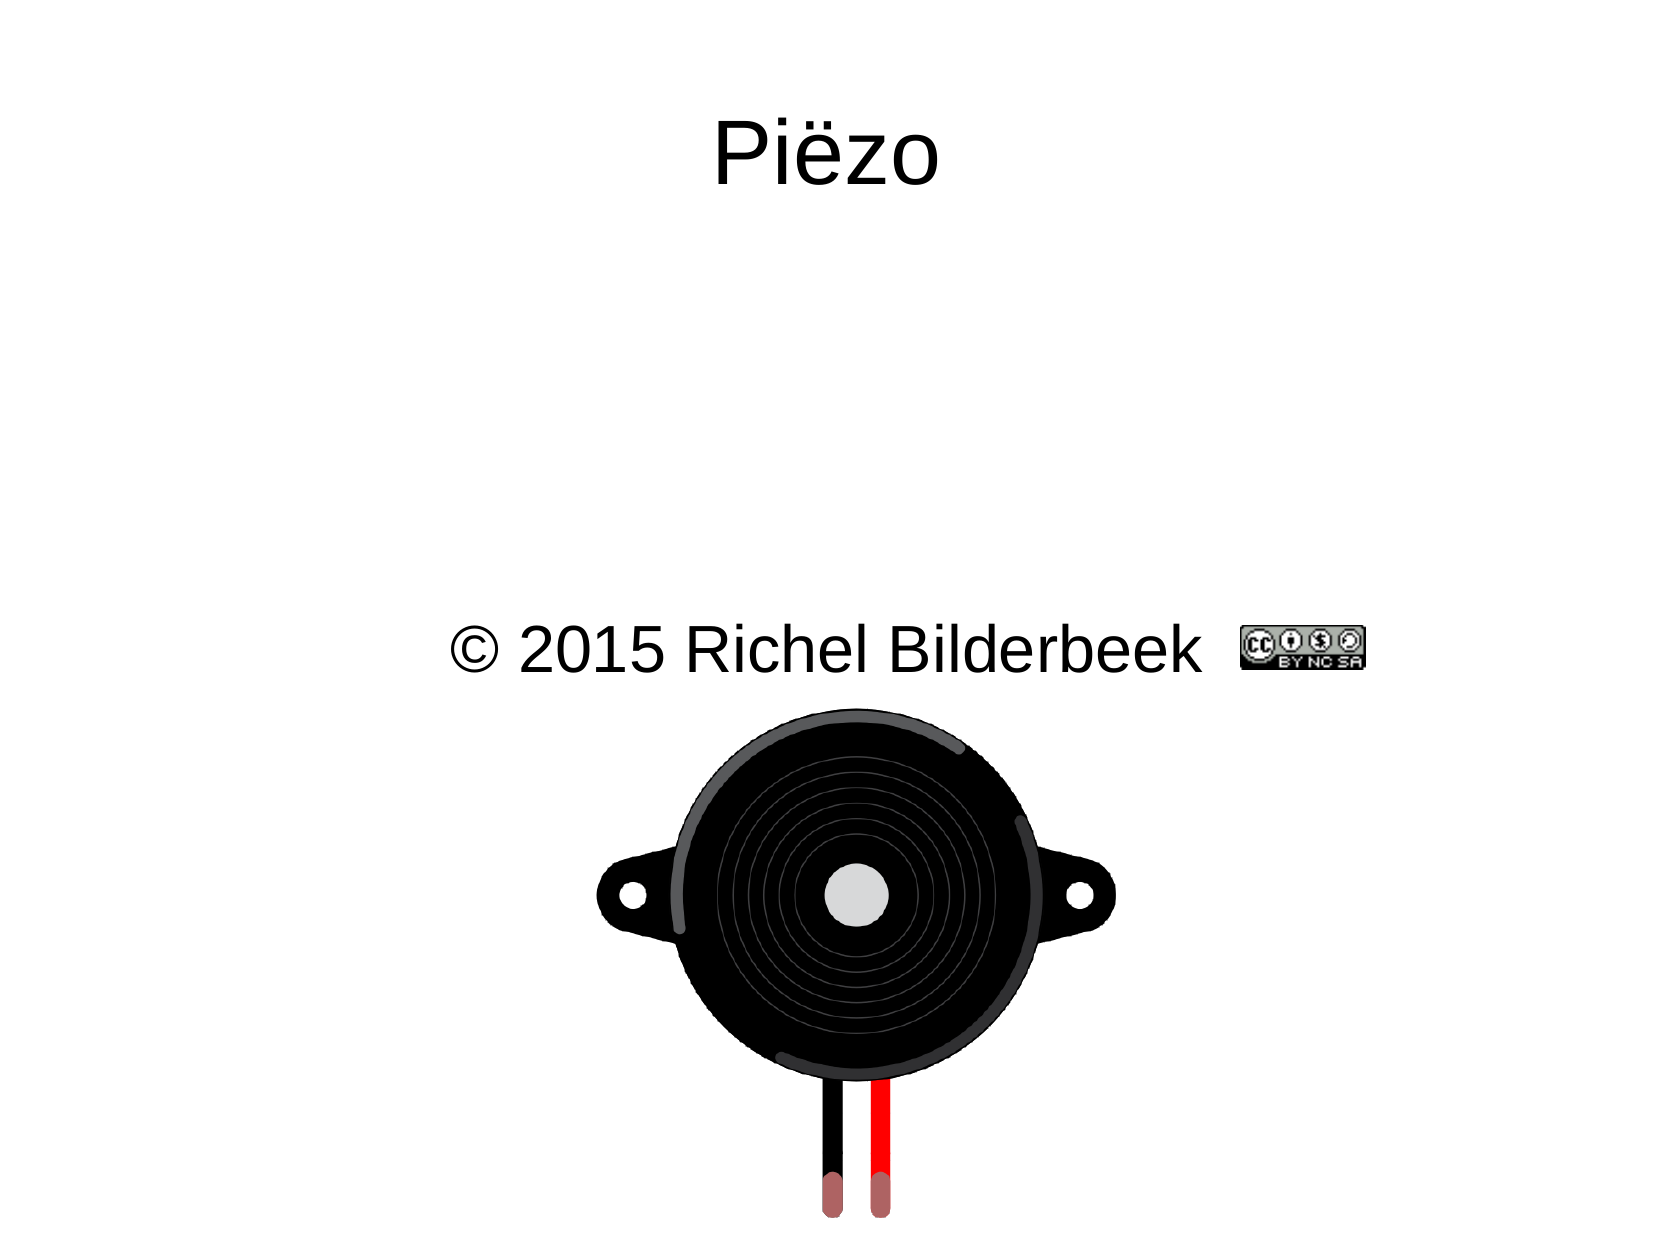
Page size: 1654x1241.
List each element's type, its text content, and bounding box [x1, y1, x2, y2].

picture [1240, 625, 1366, 670]
subtitle © 2015 Richel Bilderbeek [82, 290, 1571, 1010]
picture [596, 708, 1116, 1218]
title Piëzo [82, 49, 1571, 257]
